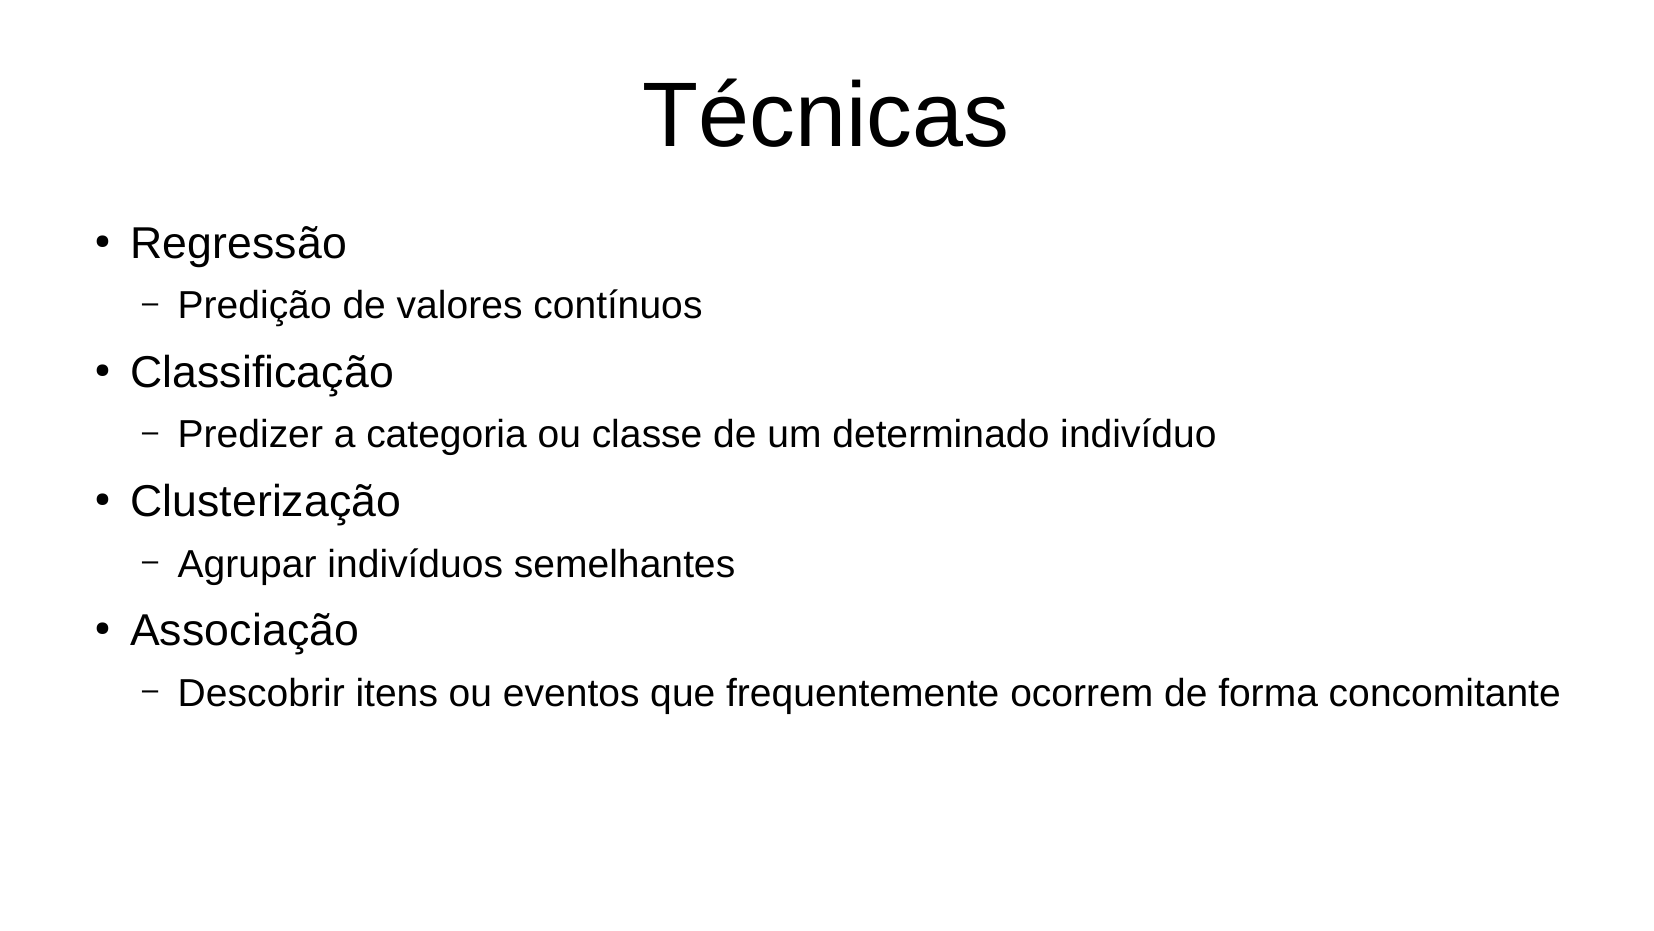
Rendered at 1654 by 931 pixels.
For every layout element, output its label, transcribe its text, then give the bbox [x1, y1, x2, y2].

title Técnicas [82, 37, 1571, 193]
list Regressão Predição de valores contínuos Classificação Predizer a categoria ou classe de um determinado indivíduo Clusterização Agrupar indivíduos semelhantes Associação Descobrir itens ou eventos que frequentemente ocorrem de forma concomitante [82, 217, 1571, 758]
